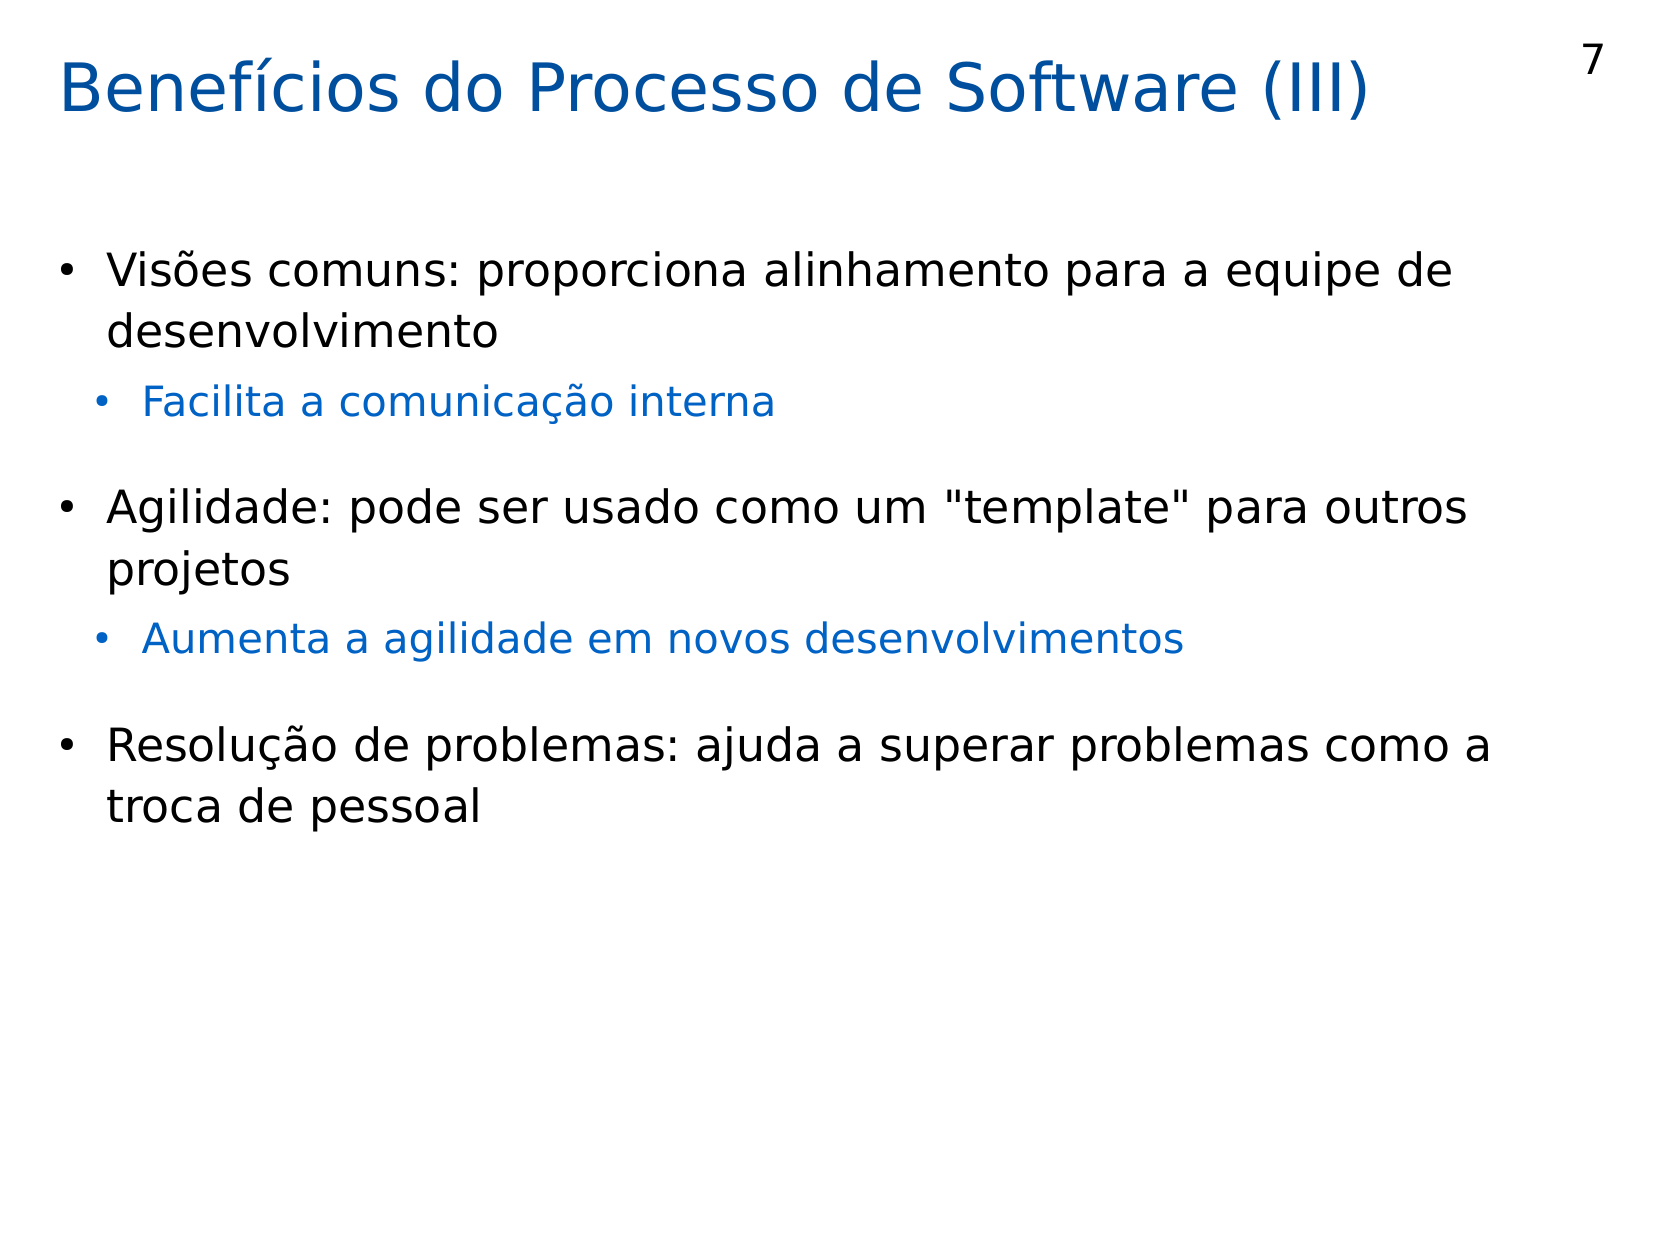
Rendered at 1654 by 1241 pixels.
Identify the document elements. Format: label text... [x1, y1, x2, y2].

list Visões comuns: proporciona alinhamento para a equipe de desenvolvimento Facilita a comunicação interna Agilidade: pode ser usado como um "template" para outros projetos Aumenta a agilidade em novos desenvolvimentos Resolução de problemas: ajuda a superar problemas como a troca de pessoal [59, 236, 1595, 1211]
title Benefícios do Processo de Software (III) [59, 29, 1506, 148]
